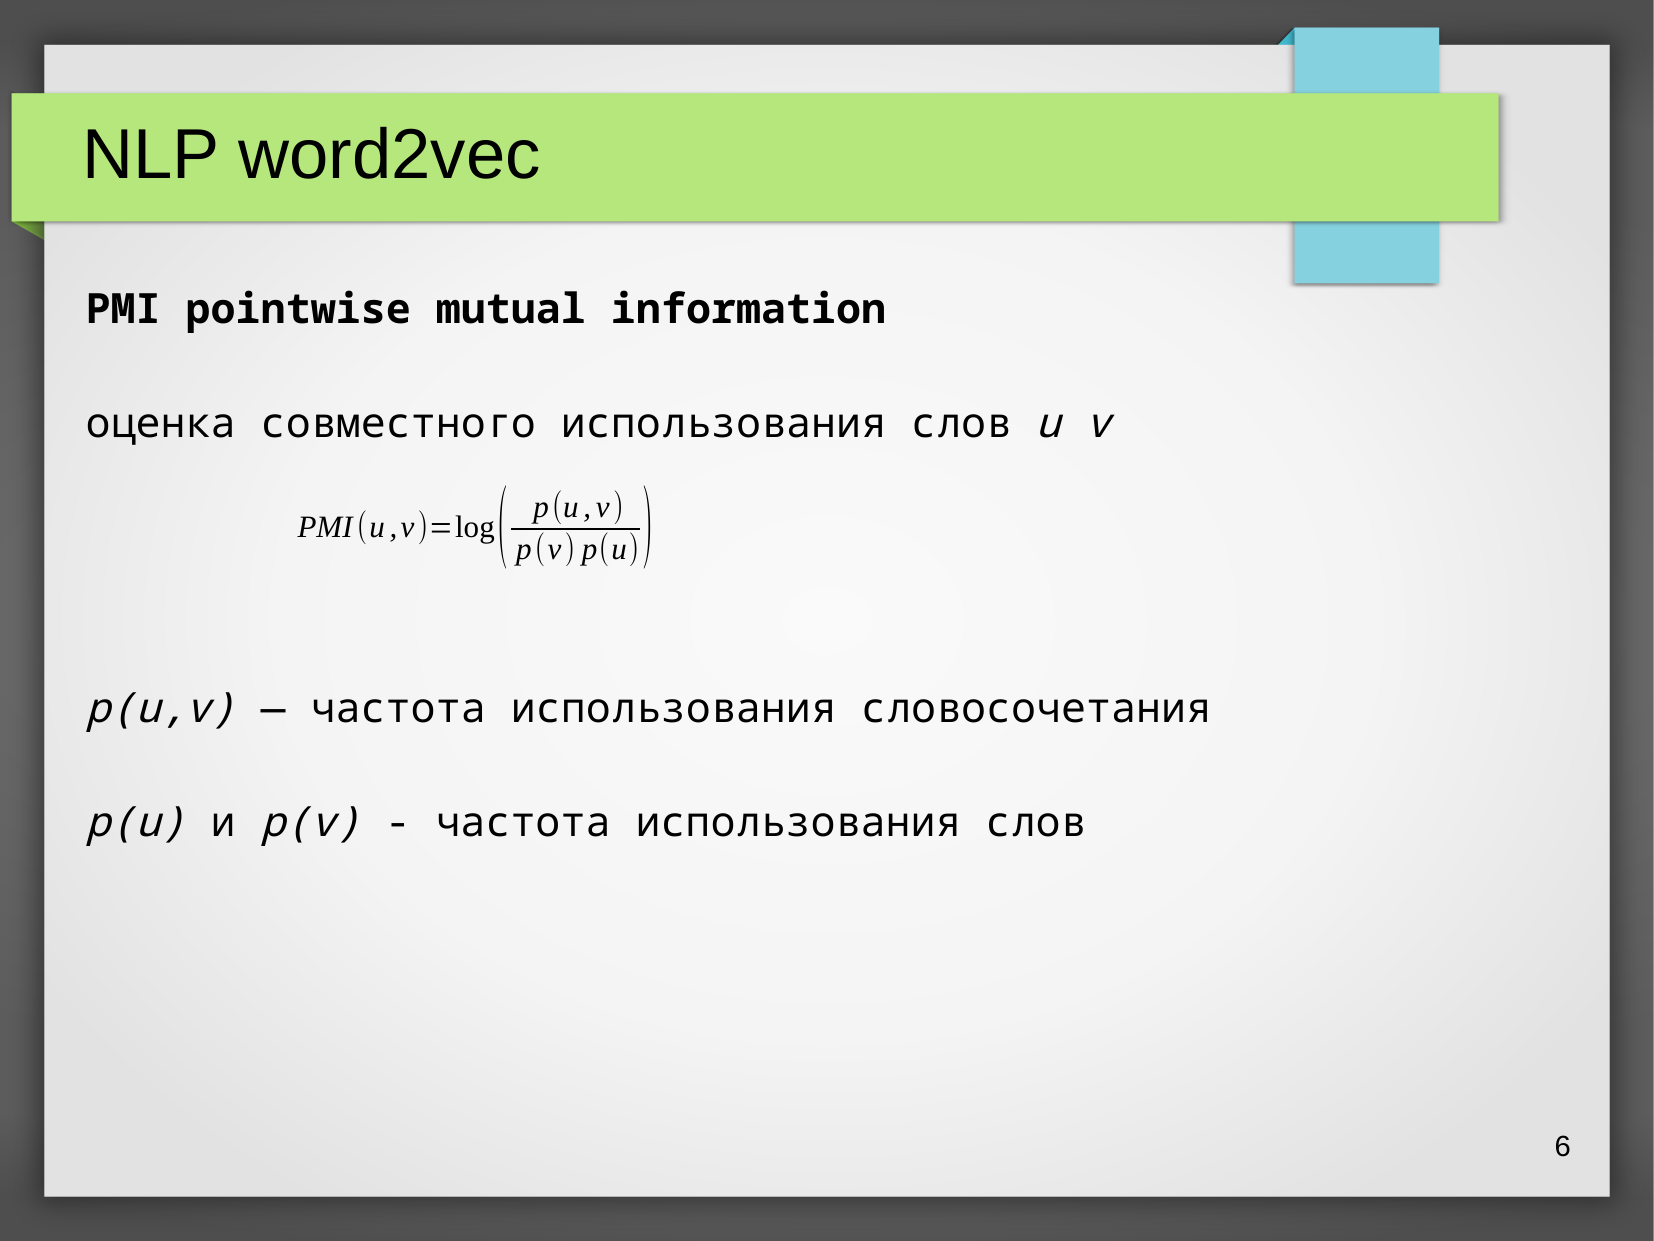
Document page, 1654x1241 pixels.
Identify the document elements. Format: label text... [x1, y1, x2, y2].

chart [289, 484, 660, 572]
picture [0, 0, 1654, 1241]
title NLP word2vec [82, 113, 1406, 194]
text_box PMI pointwise mutual information оценка совместного использования слов u v p(u,v) — частота использования словосочетания p(u) и p(v) - частота использования слов [70, 271, 1548, 1160]
